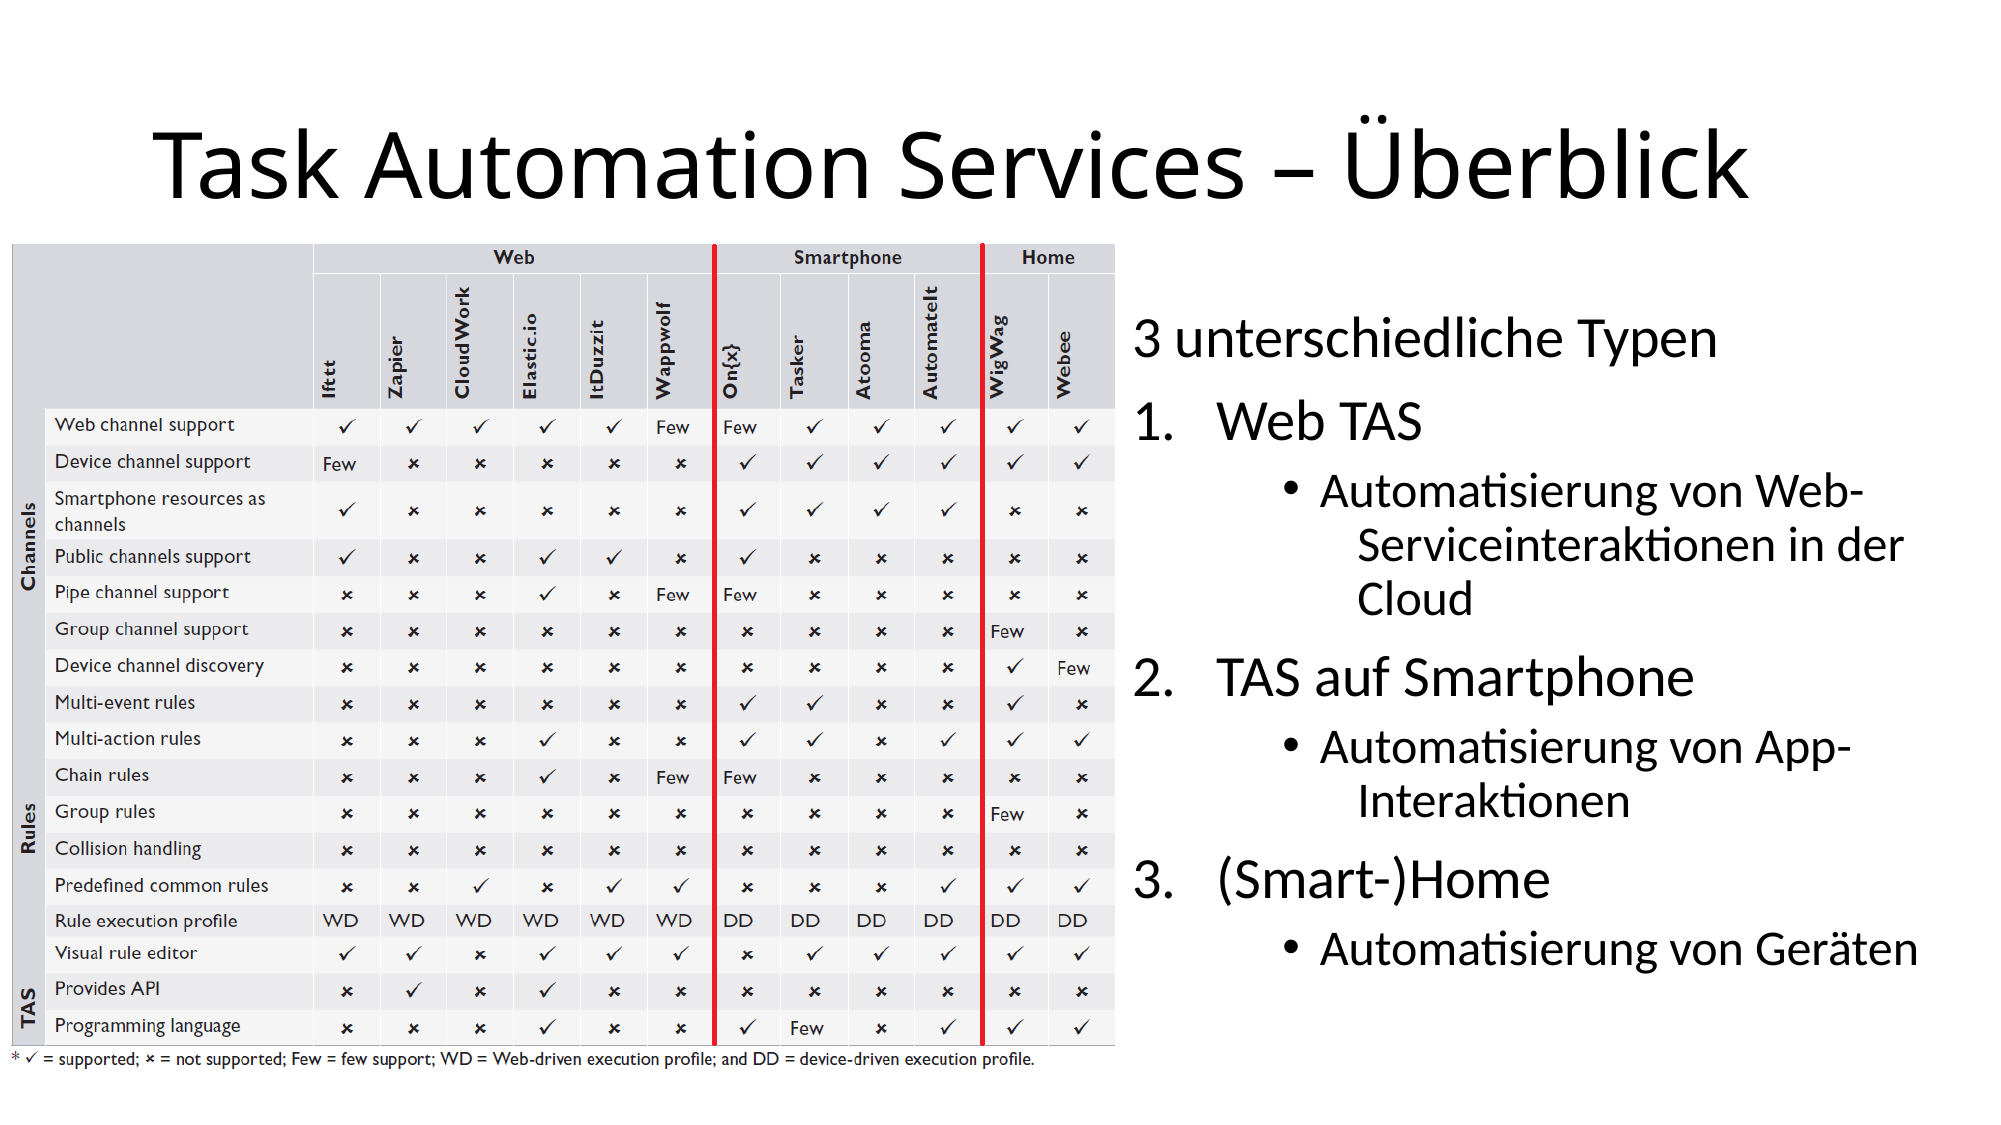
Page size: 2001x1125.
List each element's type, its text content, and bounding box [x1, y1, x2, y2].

list 3 unterschiedliche Typen Web TAS Automatisierung von Web-Serviceinteraktionen in der Cloud TAS auf Smartphone Automatisierung von App-Interaktionen (Smart-)Home Automatisierung von Geräten [1117, 299, 1968, 1014]
picture [9, 243, 1118, 1070]
title Task Automation Services – Überblick [137, 59, 1863, 278]
